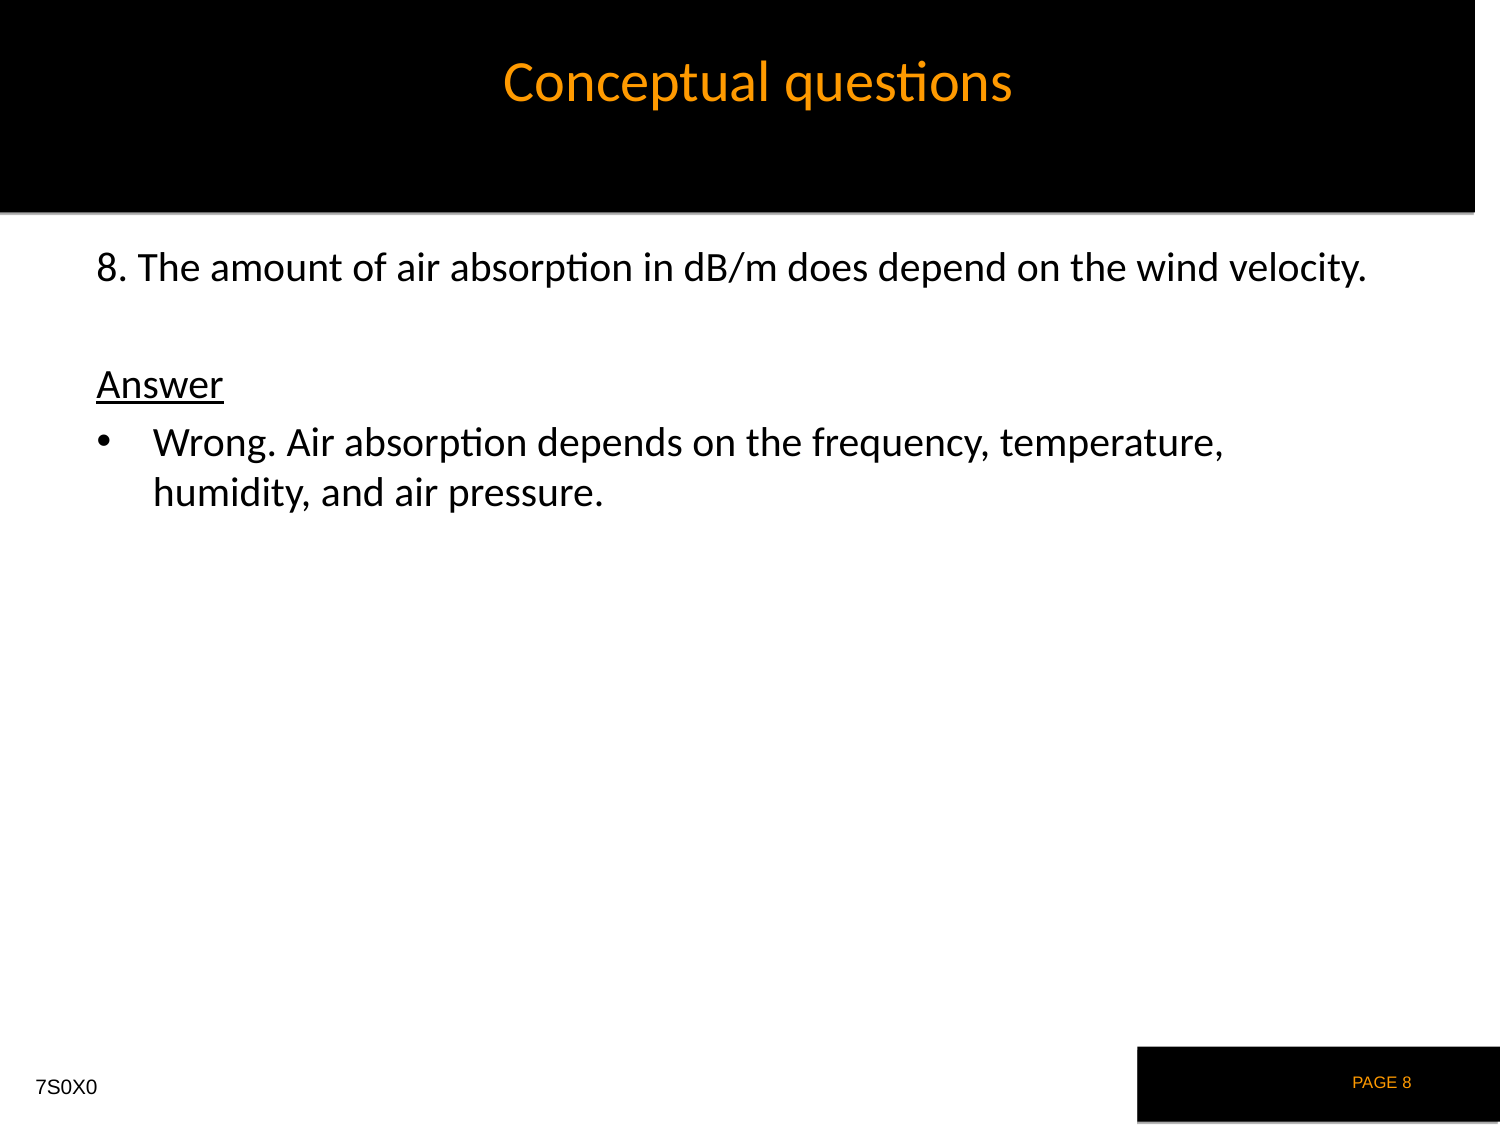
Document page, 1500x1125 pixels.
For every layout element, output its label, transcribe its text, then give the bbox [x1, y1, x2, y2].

text_box 7S0X0 [35, 1070, 626, 1102]
title Conceptual questions [100, 35, 1417, 187]
text_box [1137, 1046, 1500, 1122]
text_box PAGE 8 [1352, 1066, 1453, 1098]
list 8. The amount of air absorption in dB/m does depend on the wind velocity. Answer Wrong. Air absorption depends on the frequency, temperature, humidity, and air pressure. [81, 232, 1394, 419]
text_box [0, 0, 1475, 213]
